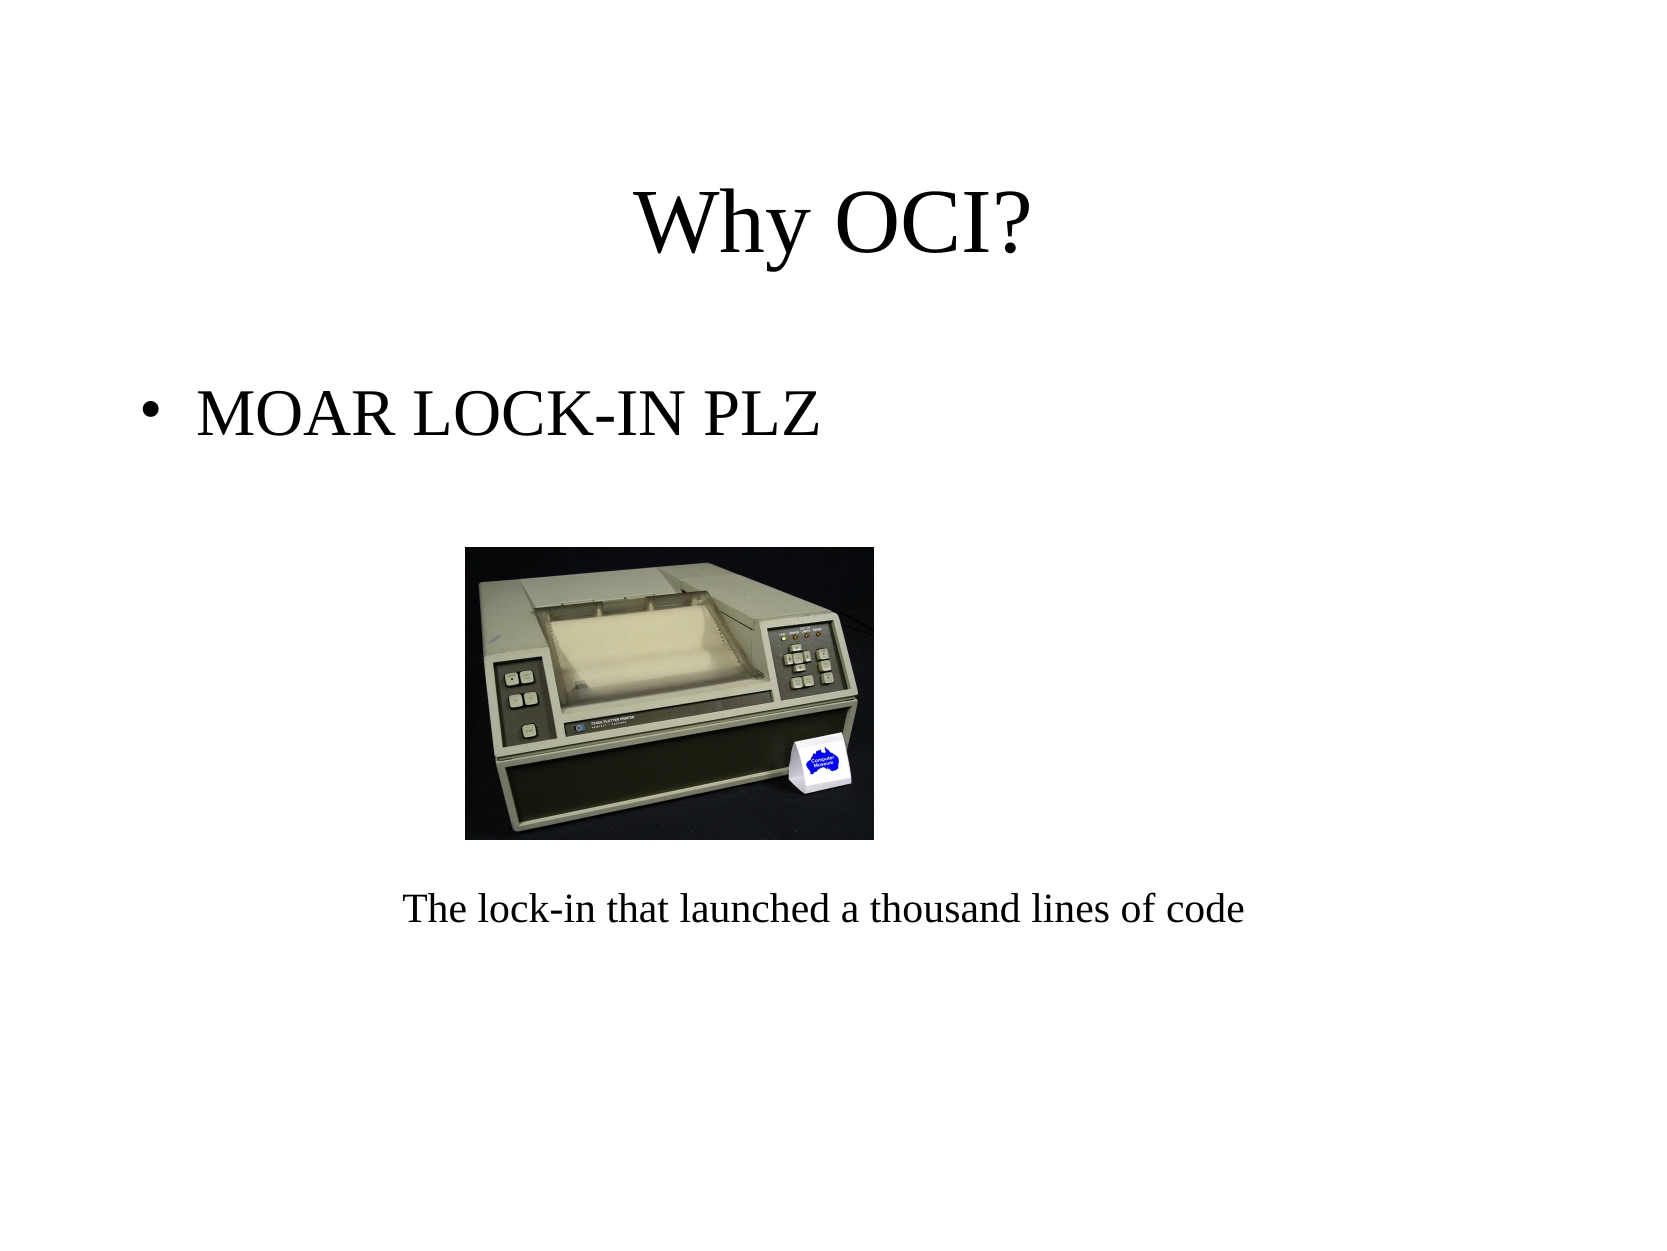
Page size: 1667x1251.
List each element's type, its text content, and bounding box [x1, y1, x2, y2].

title Why OCI? [124, 110, 1542, 320]
list MOAR LOCK-IN PLZ The lock-in that launched a thousand lines of code [124, 360, 1542, 1230]
picture [465, 547, 874, 841]
